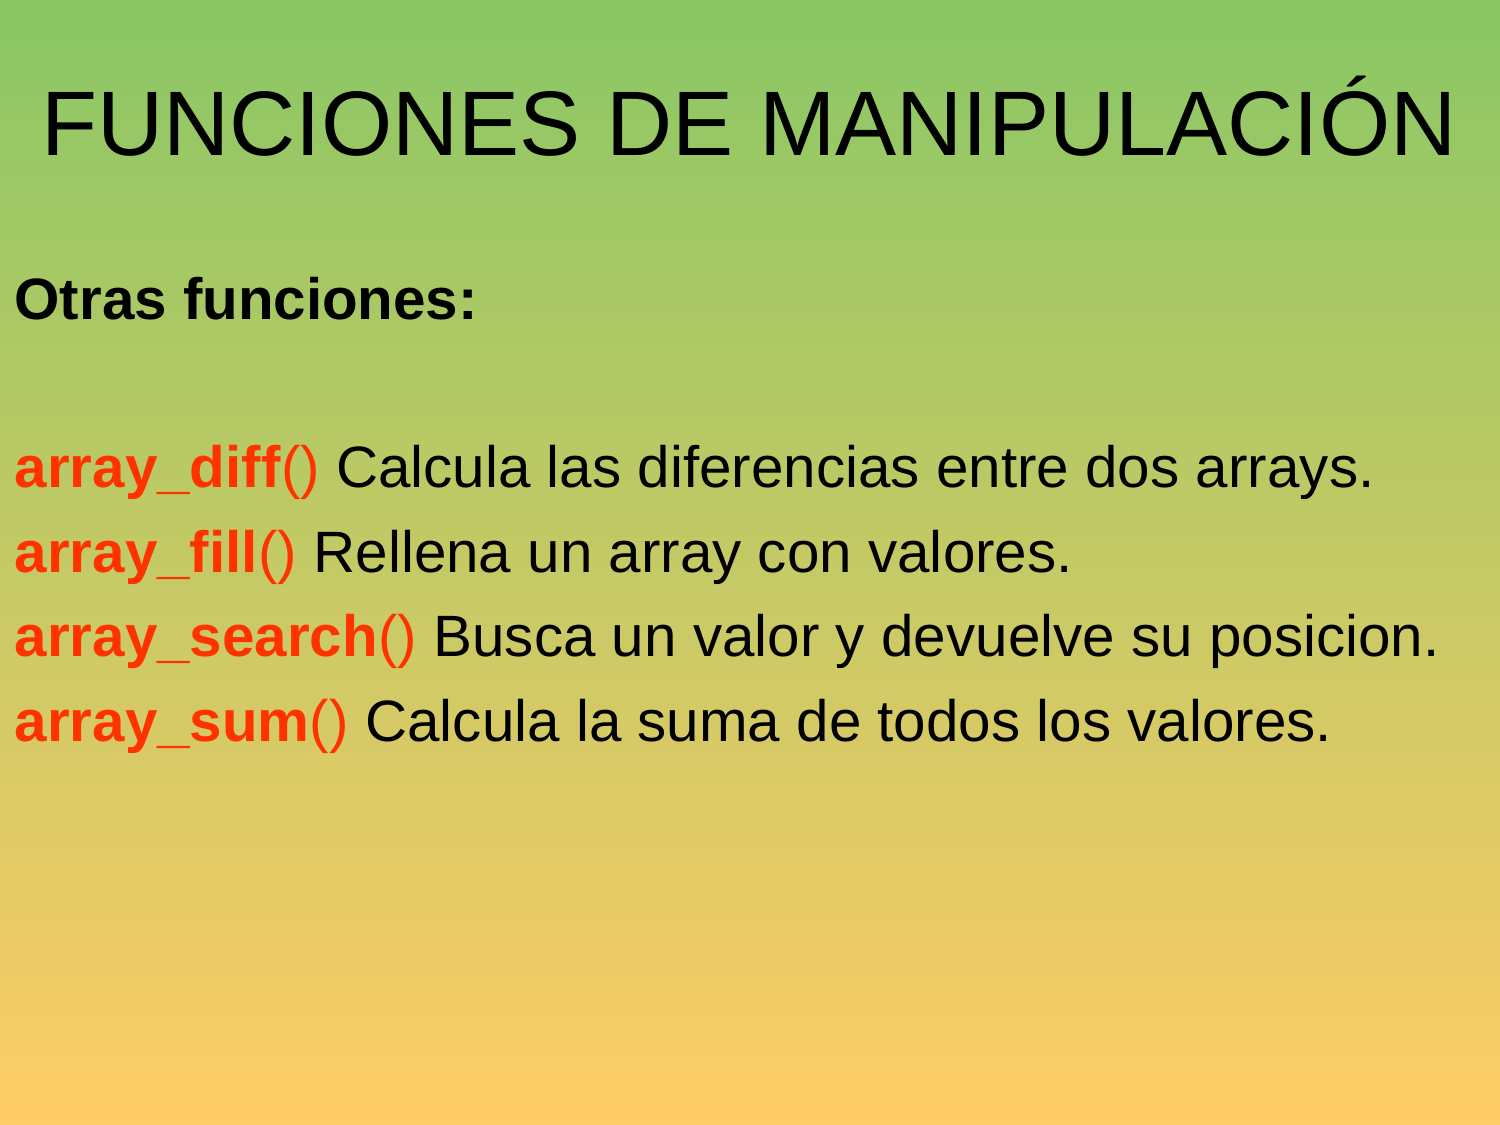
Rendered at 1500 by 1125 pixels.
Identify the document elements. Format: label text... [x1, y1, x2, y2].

title FUNCIONES DE MANIPULACIÓN [0, 0, 1500, 238]
list Otras funciones: array_diff() Calcula las diferencias entre dos arrays. array_fill() Rellena un array con valores. array_search() Busca un valor y devuelve su posicion. array_sum() Calcula la suma de todos los valores. [0, 238, 1500, 1125]
